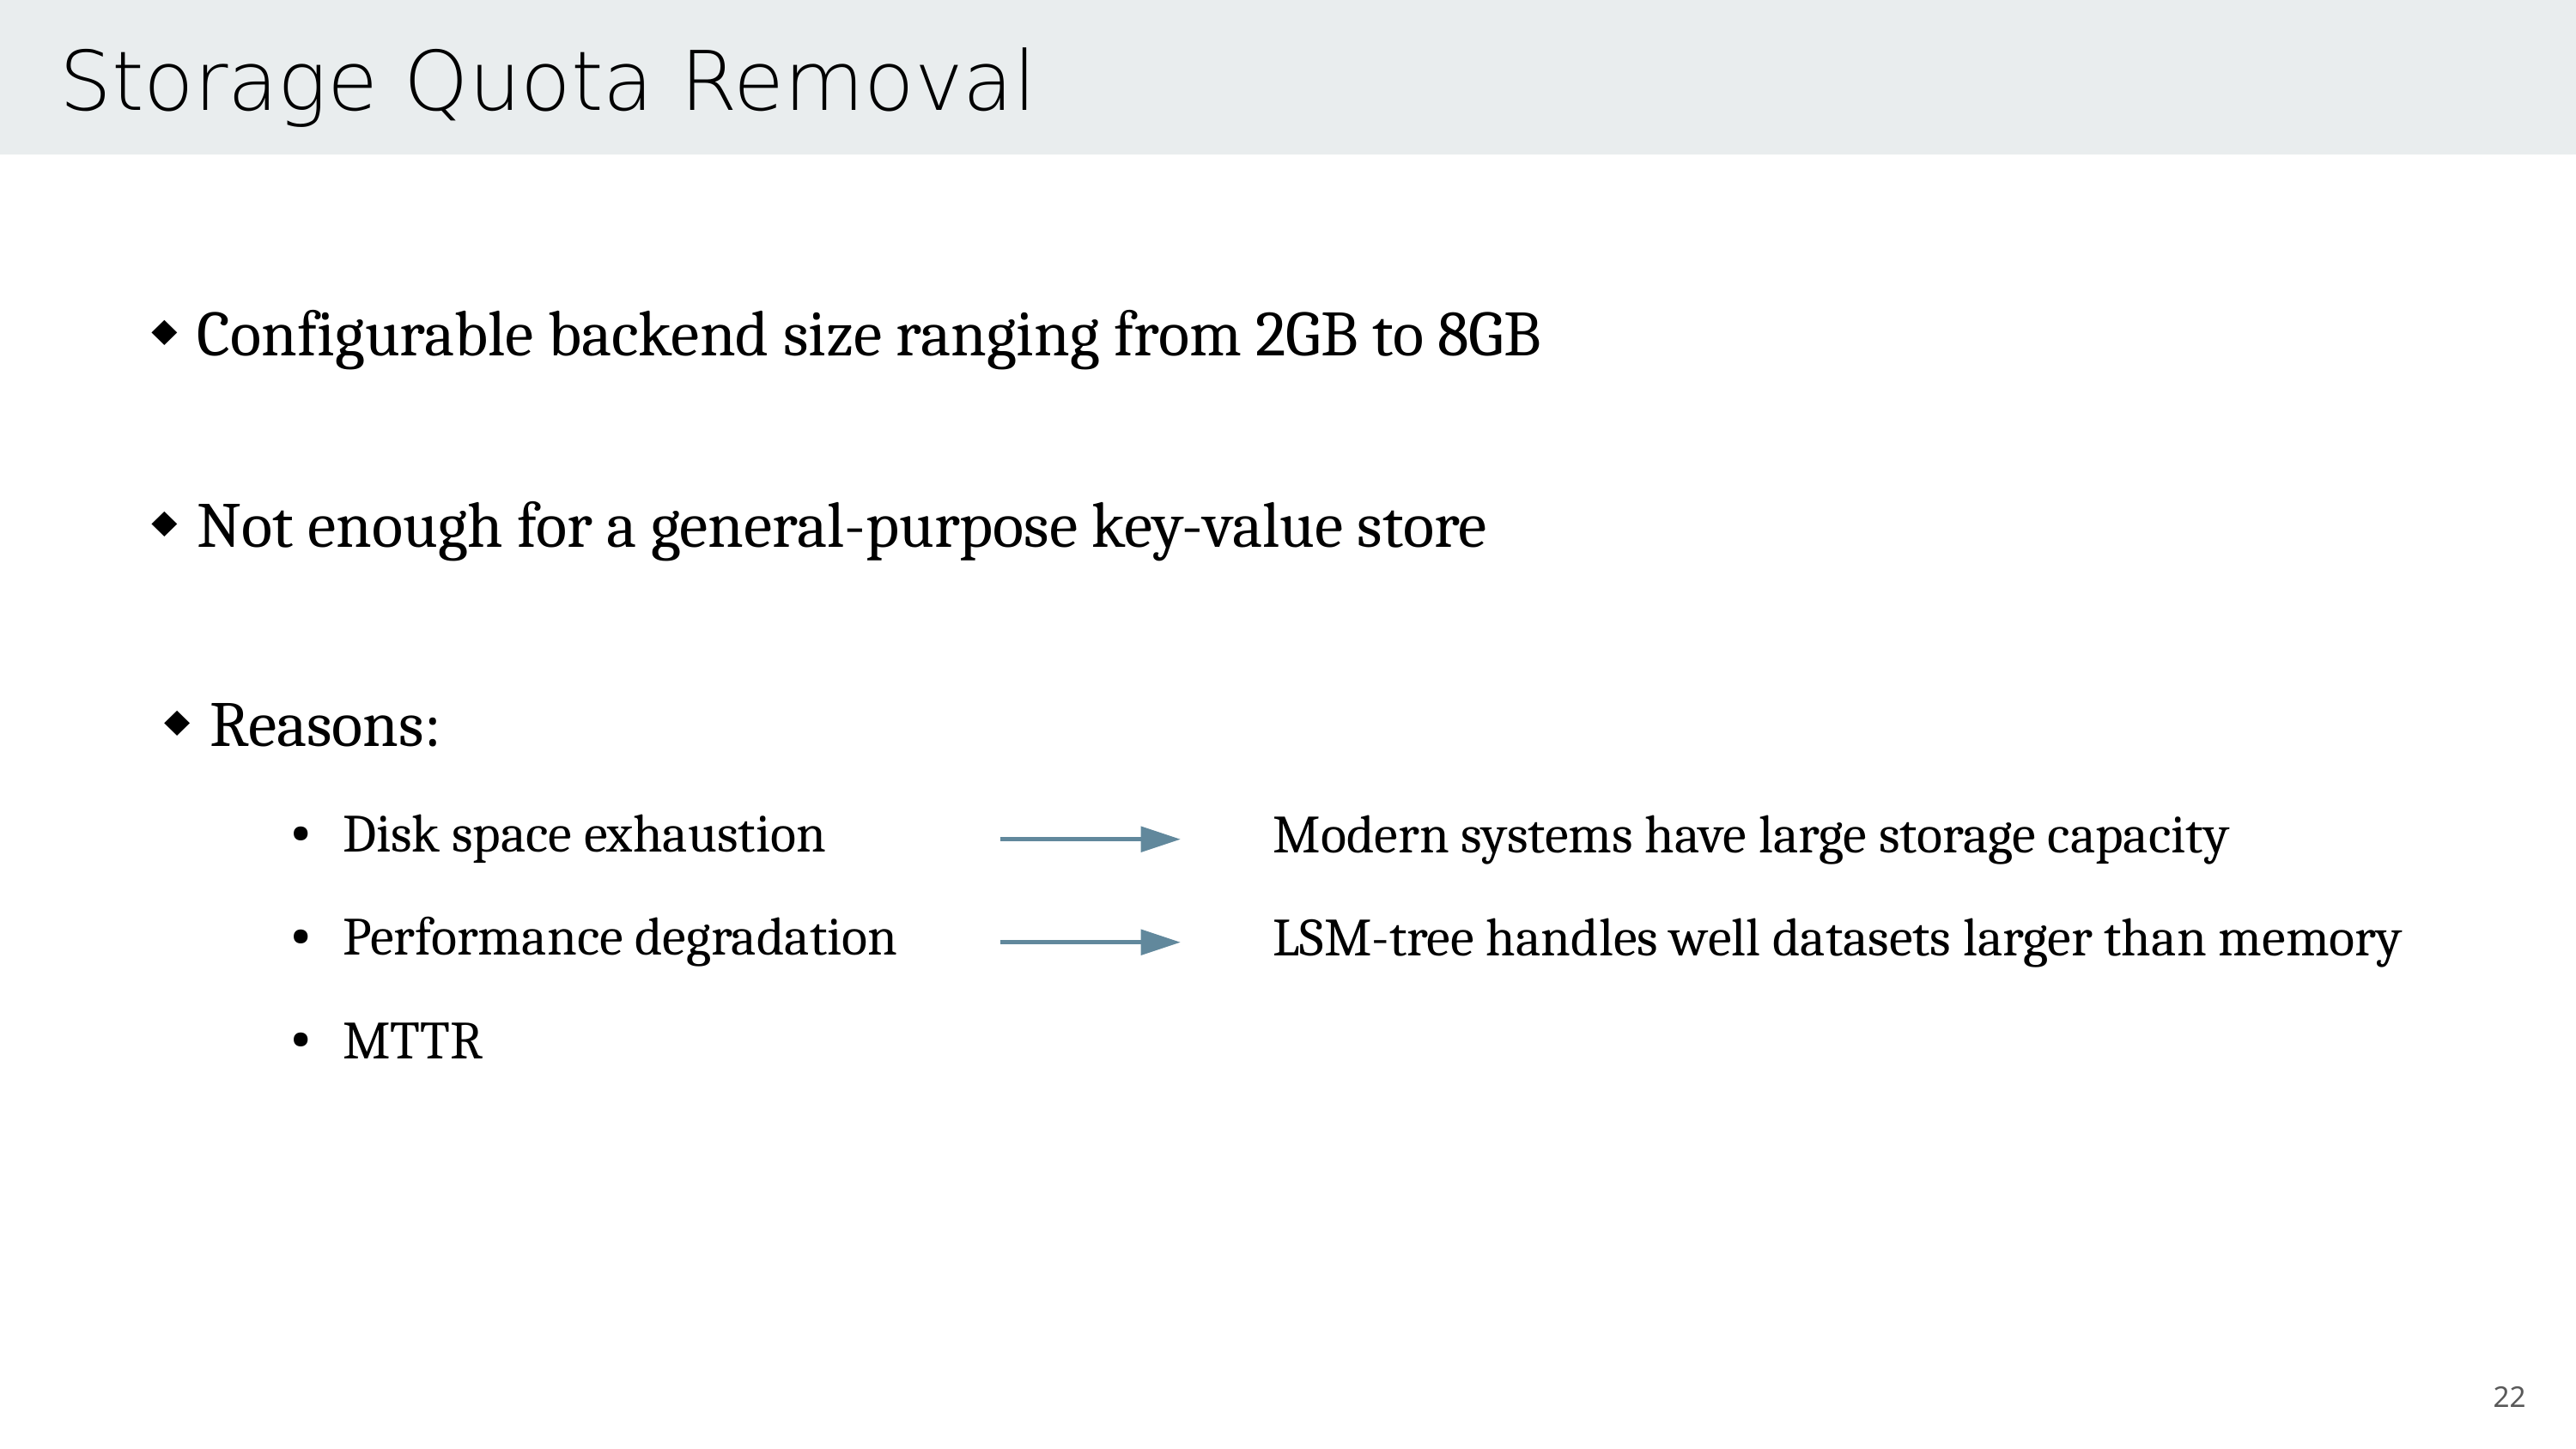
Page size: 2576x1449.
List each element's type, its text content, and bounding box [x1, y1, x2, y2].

text_box Not enough for a general-purpose key-value store [136, 489, 1578, 578]
text_box Modern systems have large storage capacity [1261, 798, 2292, 875]
title Storage Quota Removal [59, 6, 2226, 158]
text_box Configurable backend size ranging from 2GB to 8GB [136, 298, 1637, 387]
text_box LSM-tree handles well datasets larger than memory [1261, 901, 2469, 978]
text_box Reasons: Disk space exhaustion Performance degradation MTTR [136, 682, 980, 1088]
